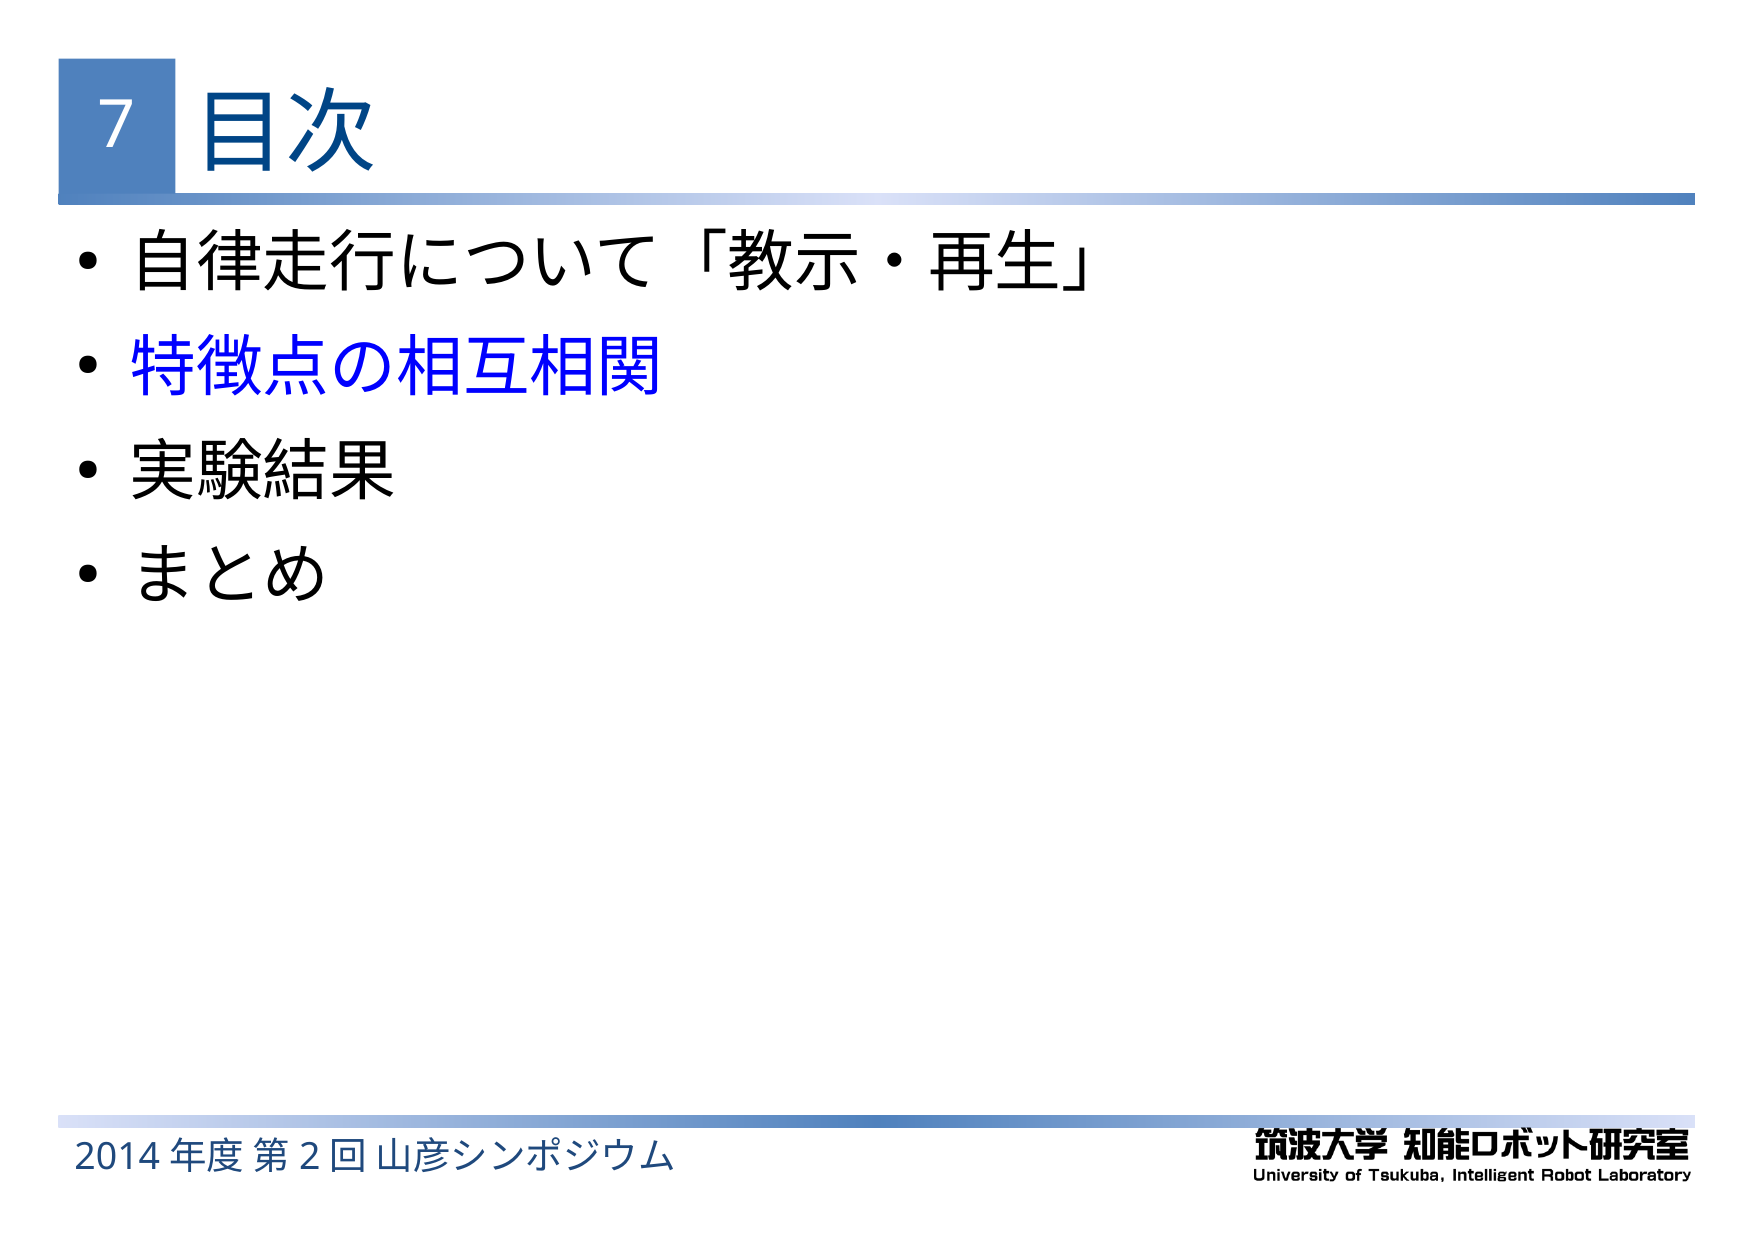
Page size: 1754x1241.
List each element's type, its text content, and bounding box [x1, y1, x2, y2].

title 目次 [193, 61, 1651, 205]
picture [1252, 1127, 1691, 1182]
list 自律走行について「教示・再生」 特徴点の相互相関 実験結果 まとめ [58, 223, 1696, 1116]
